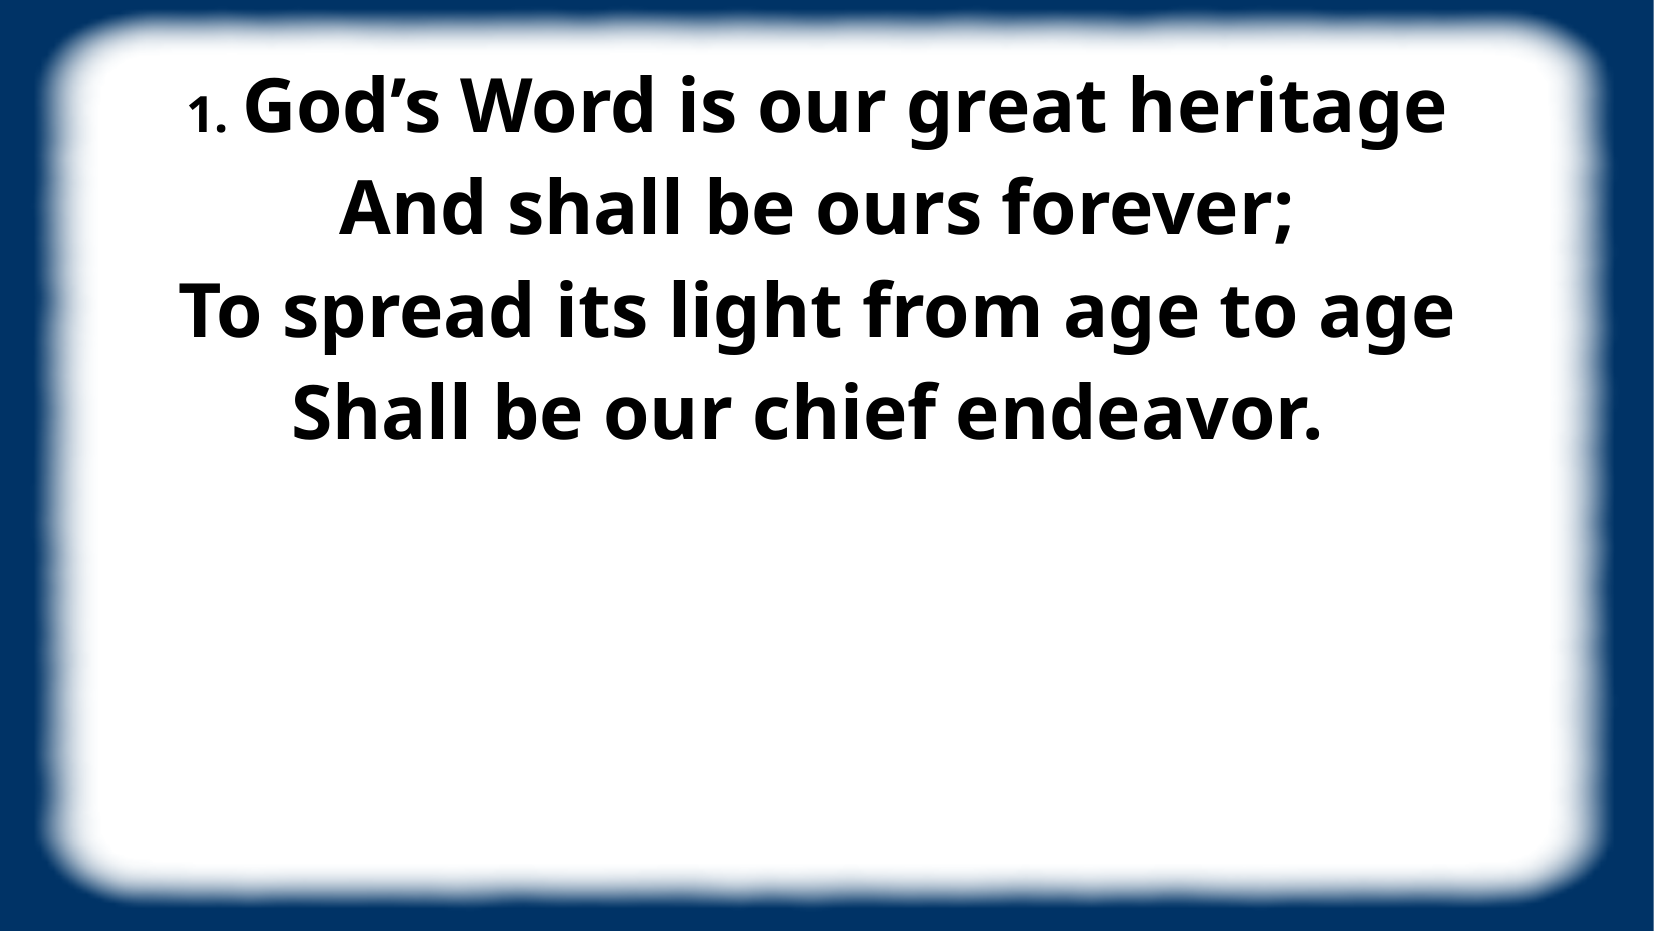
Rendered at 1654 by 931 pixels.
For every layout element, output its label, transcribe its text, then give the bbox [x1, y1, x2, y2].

text_box 1. God’s Word is our great heritage And shall be ours forever; To spread its light from age to age Shall be our chief endeavor. [90, 45, 1546, 460]
picture [0, 0, 1654, 931]
